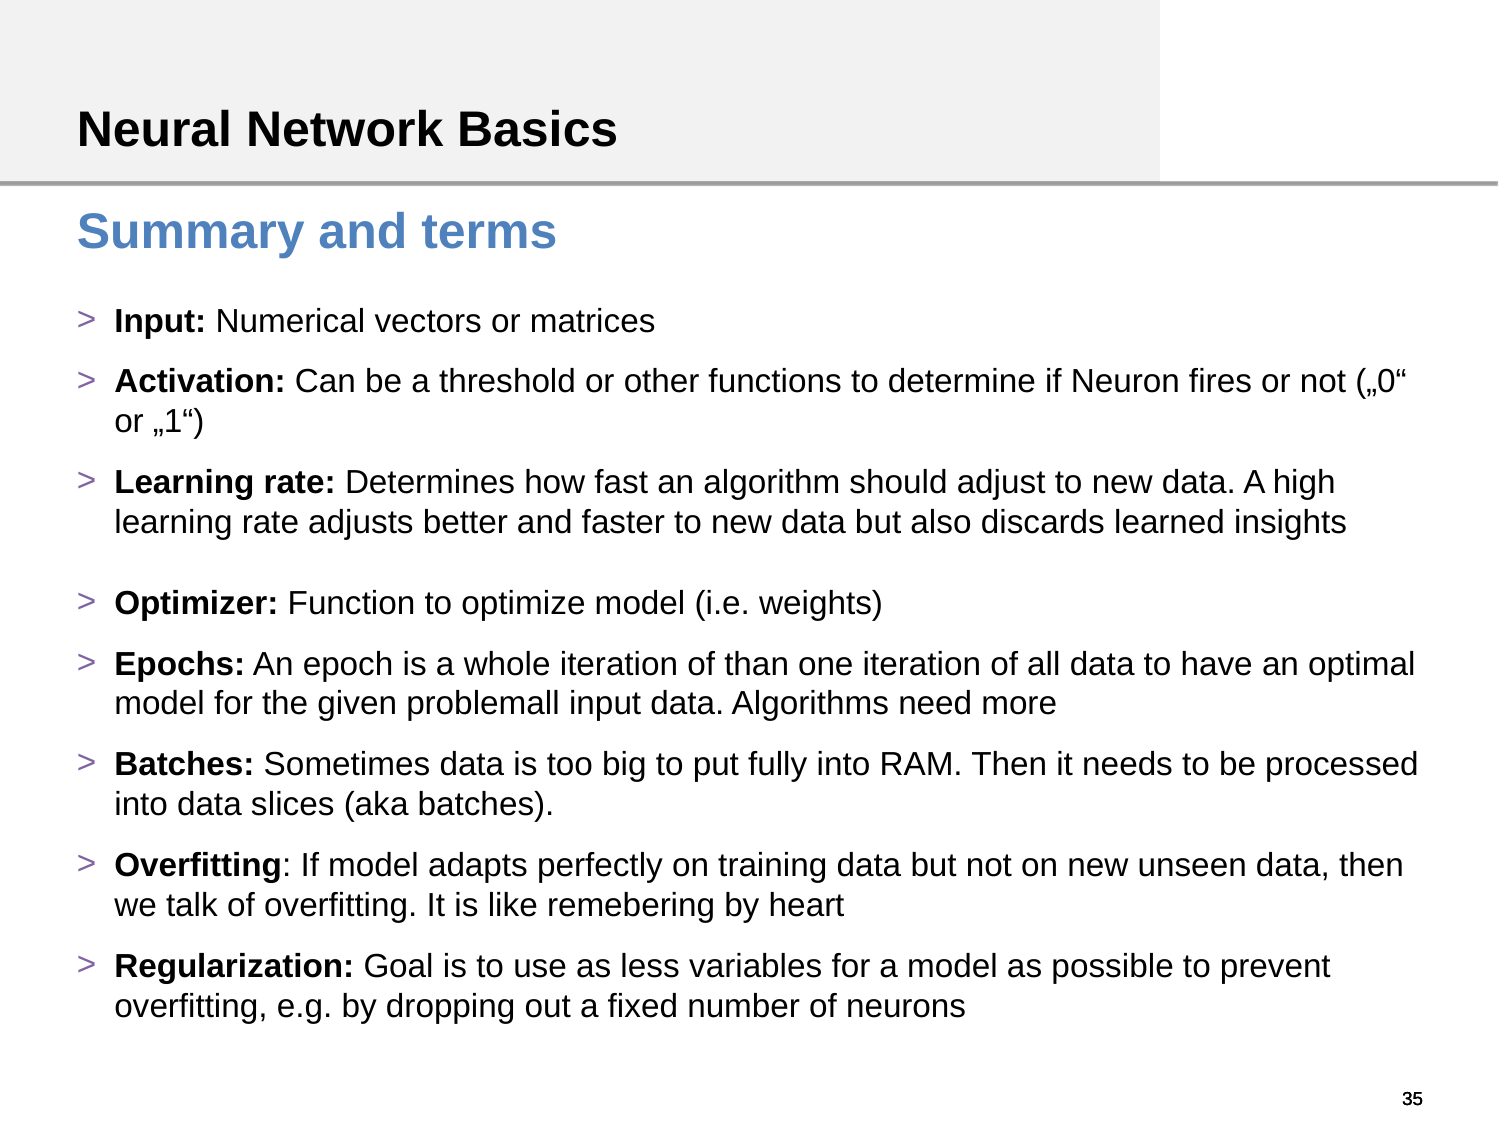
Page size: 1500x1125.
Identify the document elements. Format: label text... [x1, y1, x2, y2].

list Input: Numerical vectors or matrices Activation: Can be a threshold or other functions to determine if Neuron fires or not („0“ or „1“) Learning rate: Determines how fast an algorithm should adjust to new data. A high learning rate adjusts better and faster to new data but also discards learned insights Optimizer: Function to optimize model (i.e. weights) Epochs: An epoch is a whole iteration of than one iteration of all data to have an optimal model for the given problemall input data. Algorithms need more Batches: Sometimes data is too big to put fully into RAM. Then it needs to be processed into data slices (aka batches). Overfitting: If model adapts perfectly on training data but not on new unseen data, then we talk of overfitting. It is like remebering by heart Regularization: Goal is to use as less variables for a model as possible to prevent overfitting, e.g. by dropping out a fixed number of neurons [76, 278, 1424, 1086]
list Neural Network Basics [76, 39, 1042, 157]
list Summary and terms [76, 200, 1424, 259]
